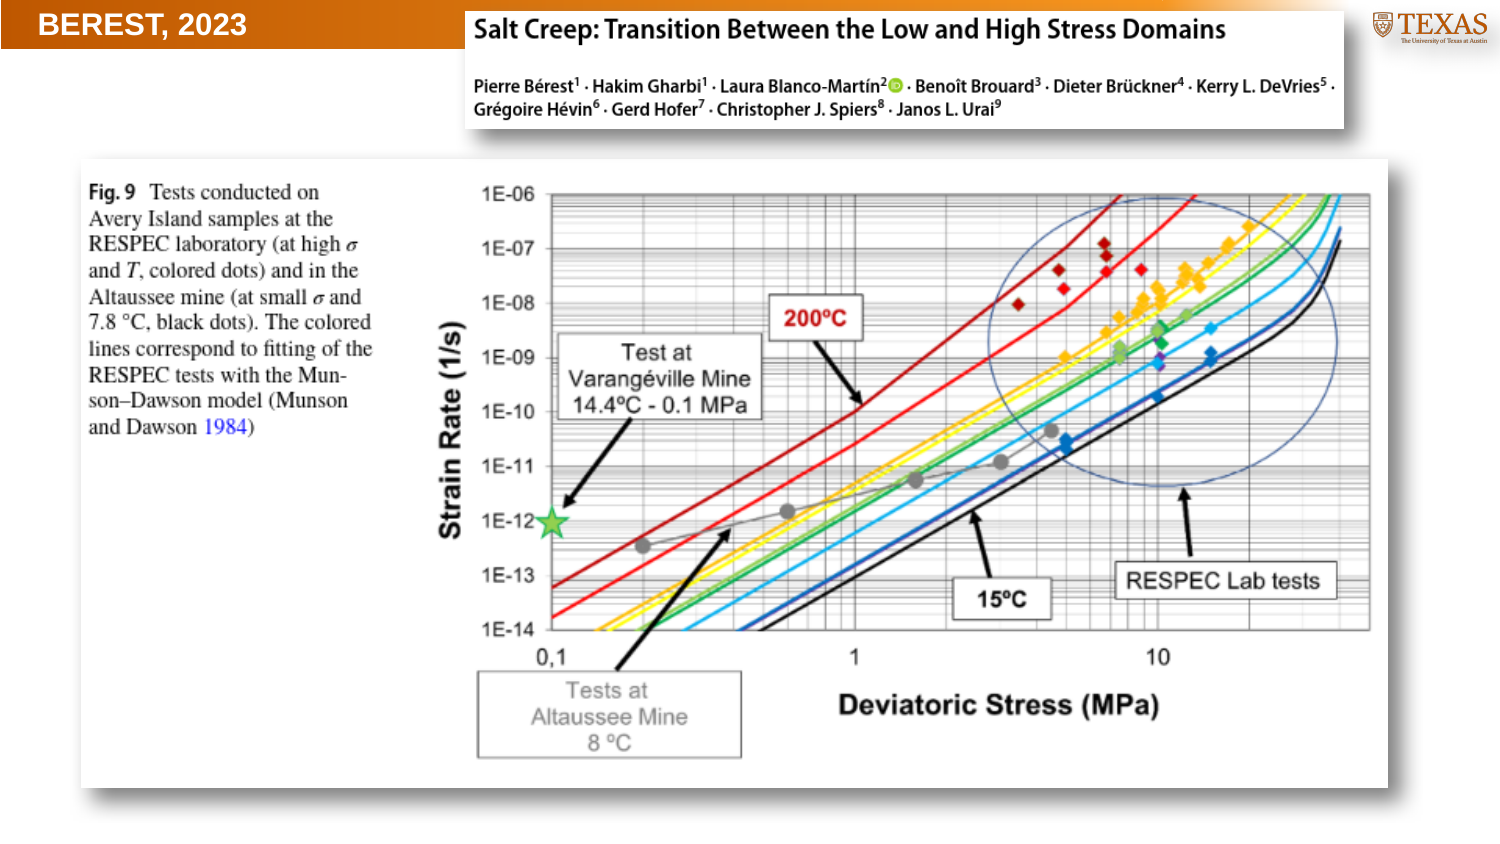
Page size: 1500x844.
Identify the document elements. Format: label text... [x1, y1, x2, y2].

picture [81, 159, 1388, 788]
picture [465, 11, 1344, 129]
picture [1348, 0, 1500, 68]
list [14, 68, 1463, 817]
title BEREST, 2023 [37, 0, 1126, 49]
